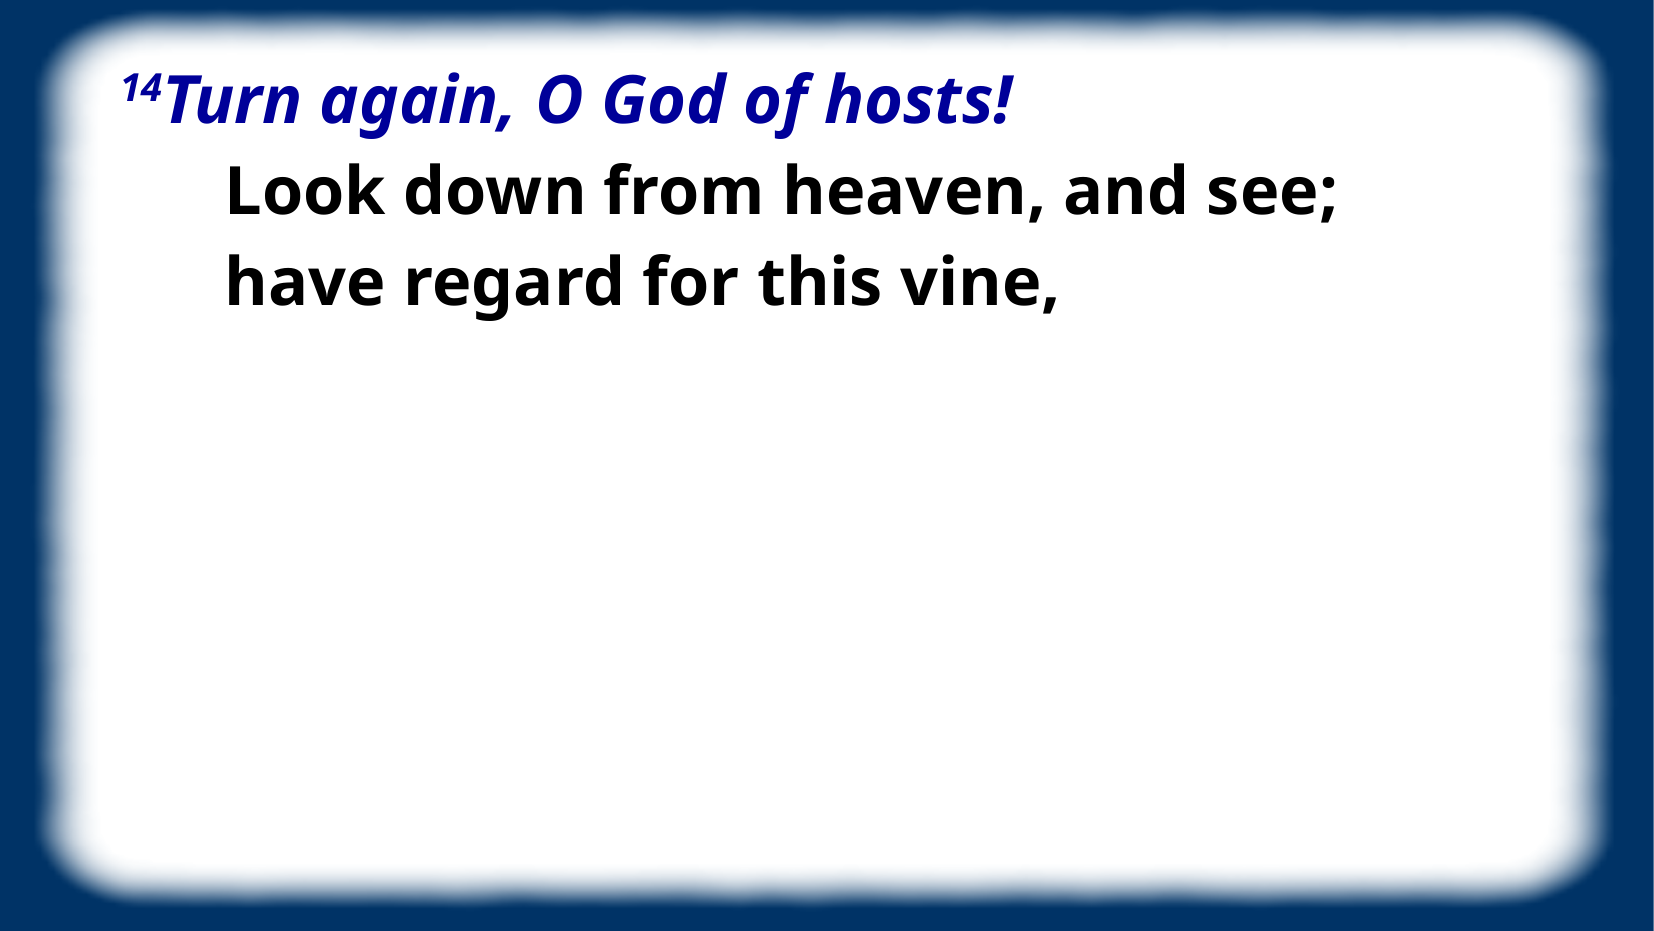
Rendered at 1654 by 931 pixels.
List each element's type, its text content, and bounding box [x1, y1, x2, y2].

picture [0, 0, 1654, 931]
text_box 14Turn again, O God of hosts! Look down from heaven, and see; have regard for this vine, [105, 45, 1546, 346]
